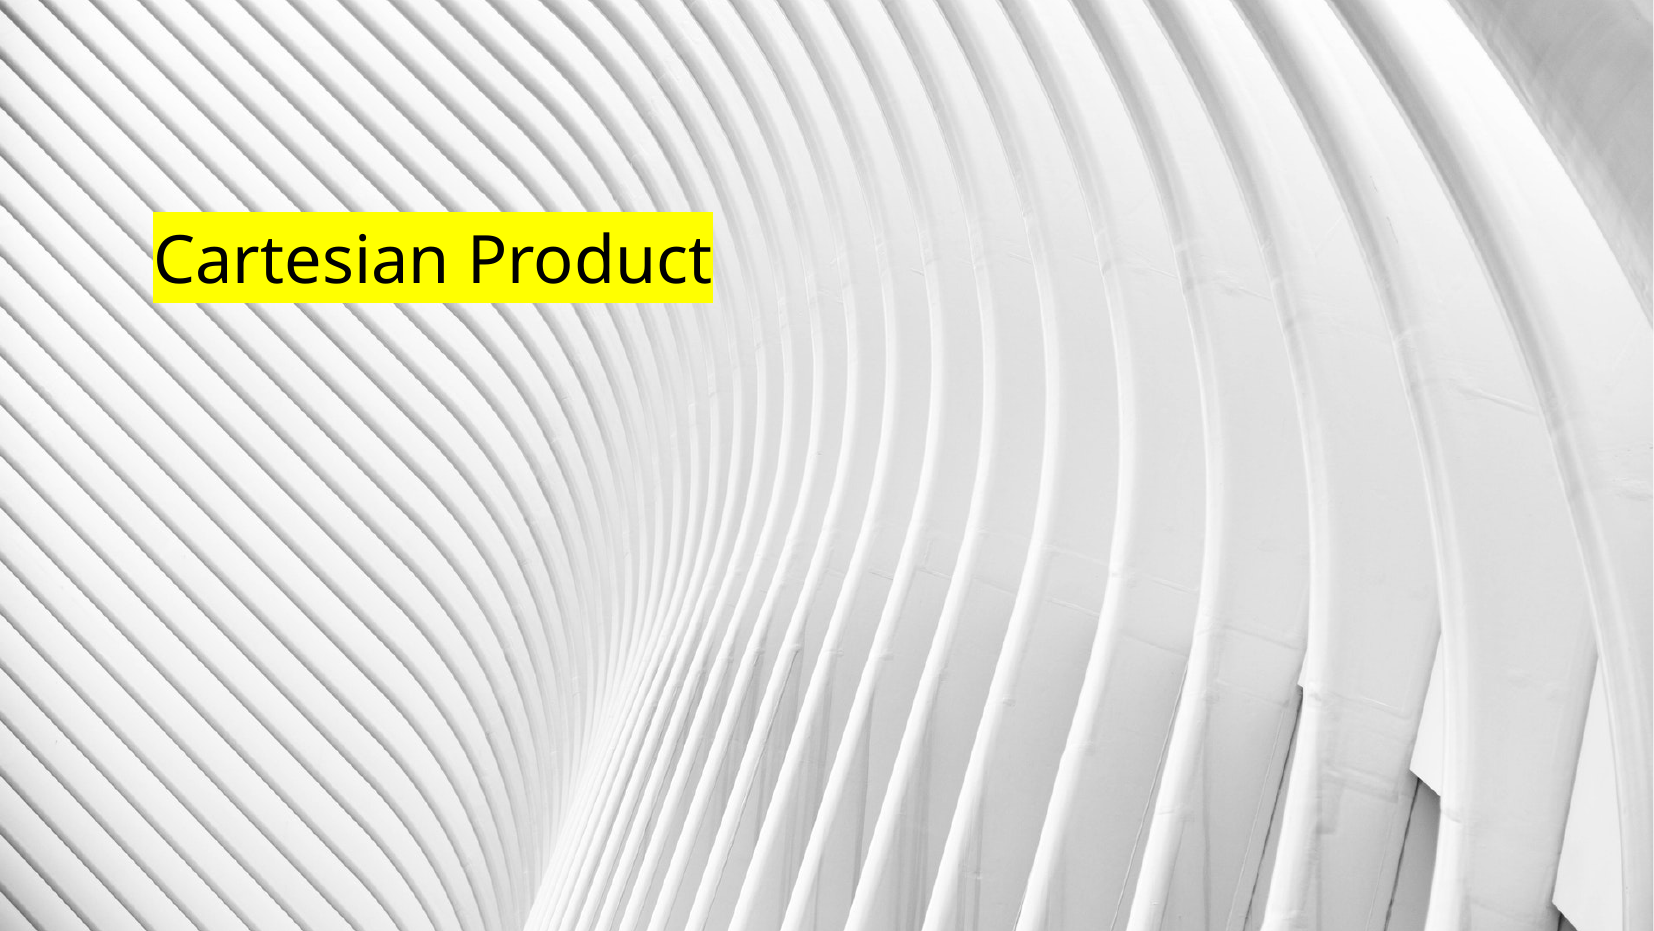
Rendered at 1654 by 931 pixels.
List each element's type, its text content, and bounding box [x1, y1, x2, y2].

list Cartesian Product [82, 217, 1571, 839]
picture [0, 0, 1654, 931]
